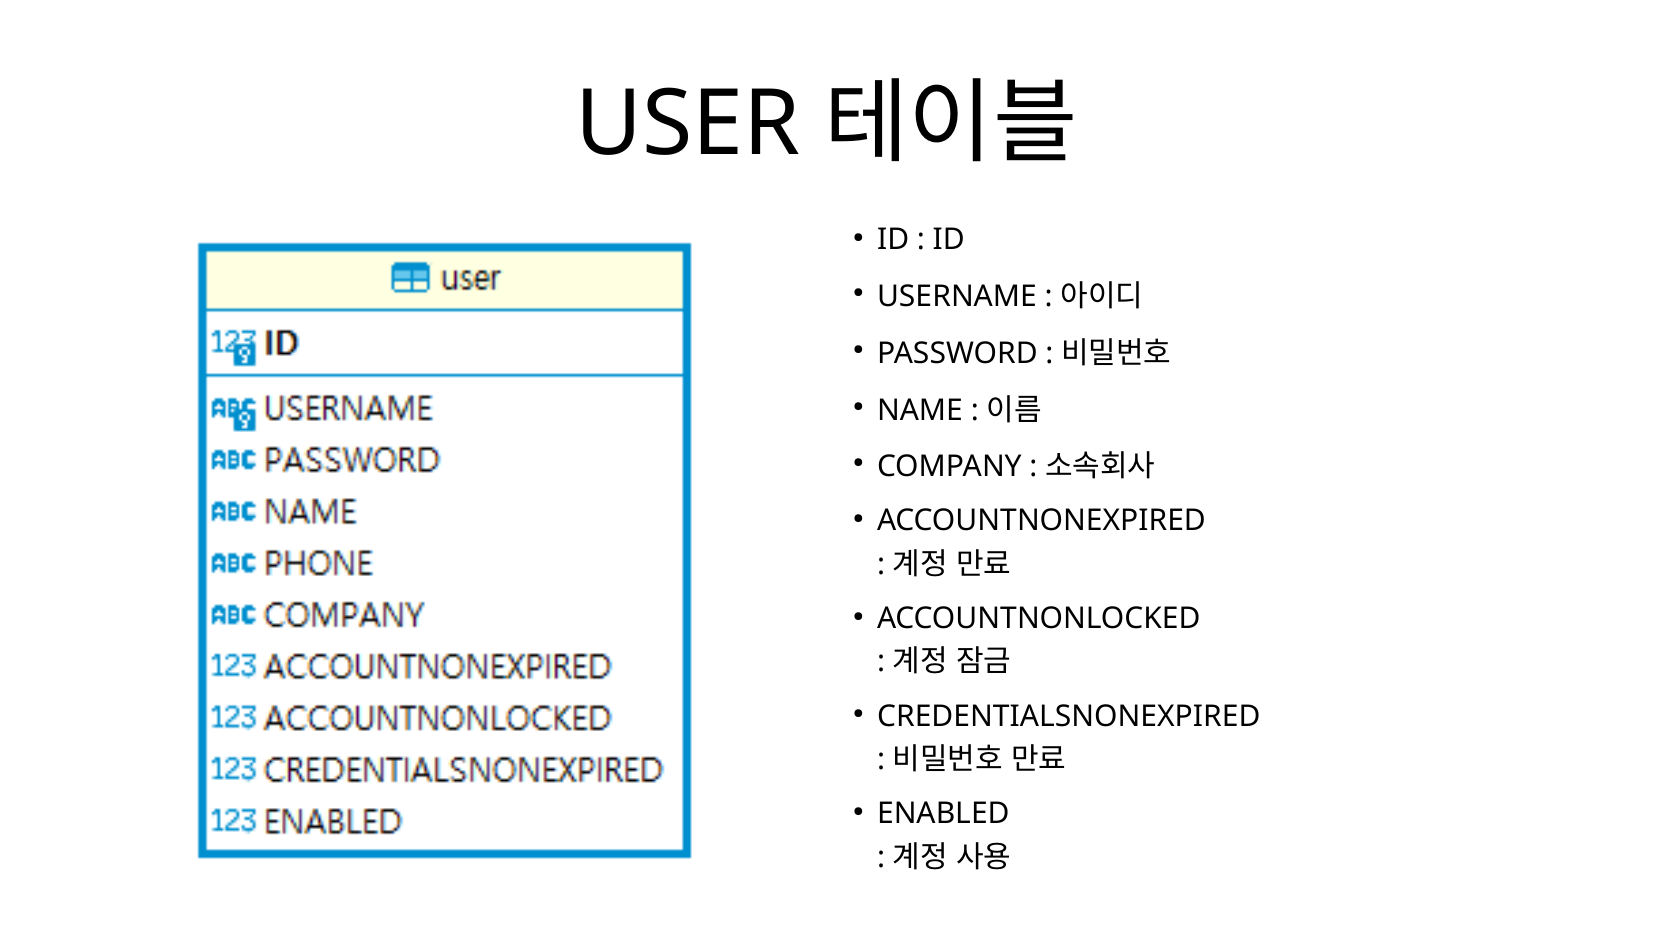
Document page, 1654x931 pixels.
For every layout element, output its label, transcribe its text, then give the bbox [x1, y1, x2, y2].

list ID : ID USERNAME : 아이디 PASSWORD : 비밀번호 NAME : 이름 COMPANY : 소속회사 ACCOUNTNONEXPIRED : 계정 만료 ACCOUNTNONLOCKED : 계정 잠금 CREDENTIALSNONEXPIRED : 비밀번호 만료 ENABLED : 계정 사용 [845, 217, 1572, 886]
picture [172, 217, 719, 886]
title USER 테이블 [82, 37, 1571, 193]
